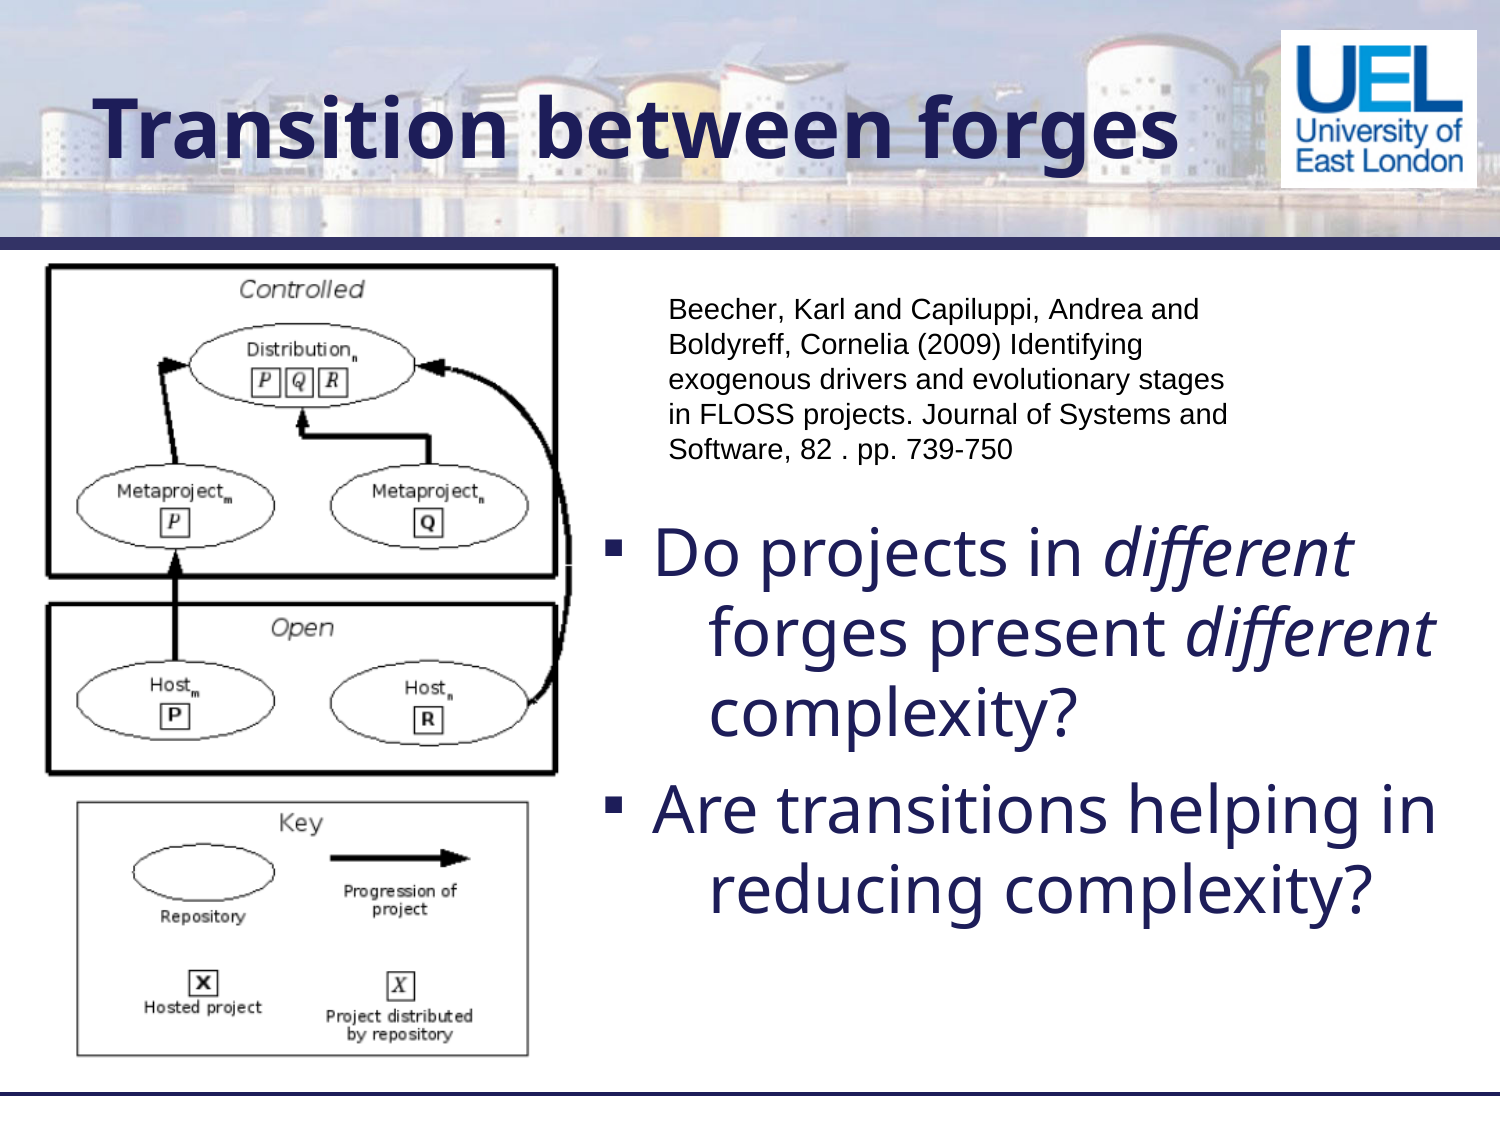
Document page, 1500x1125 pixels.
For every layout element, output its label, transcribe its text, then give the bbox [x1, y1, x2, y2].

title Transition between forges [76, 10, 1247, 241]
list Do projects in different forges present different complexity? Are transitions helping in reducing complexity? [590, 501, 1477, 1093]
text_box Beecher, Karl and Capiluppi, Andrea and Boldyreff, Cornelia (2009) Identifying exogenous drivers and evolutionary stages in FLOSS projects. Journal of Systems and Software, 82 . pp. 739-750 [653, 282, 1252, 473]
picture [35, 258, 582, 1063]
picture [0, 0, 1500, 237]
